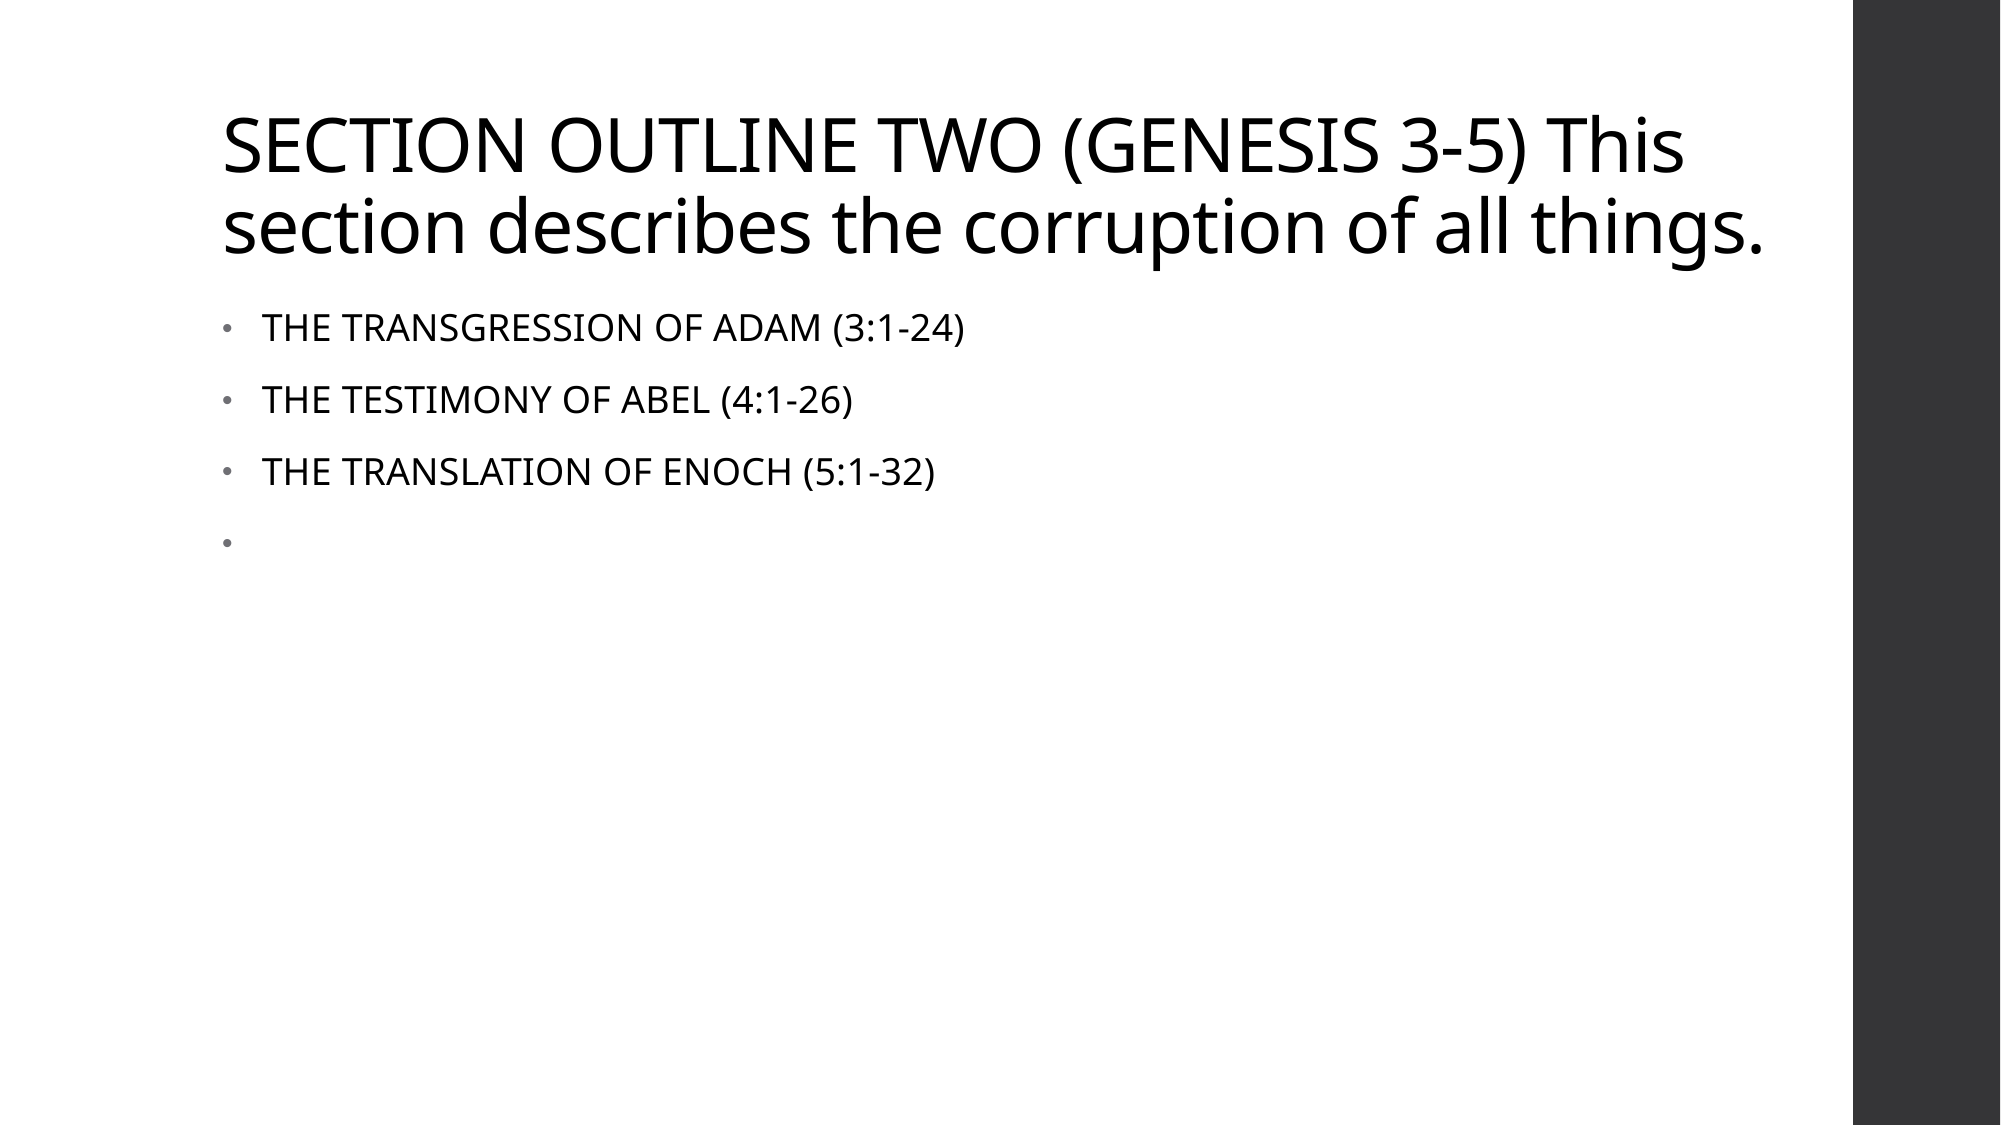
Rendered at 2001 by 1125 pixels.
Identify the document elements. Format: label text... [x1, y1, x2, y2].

title SECTION OUTLINE TWO (GENESIS 3-5) This section describes the corruption of all things. [206, 60, 1797, 278]
list THE TRANSGRESSION OF ADAM (3:1-24) THE TESTIMONY OF ABEL (4:1-26) THE TRANSLATION OF ENOCH (5:1-32) [206, 299, 1617, 1014]
